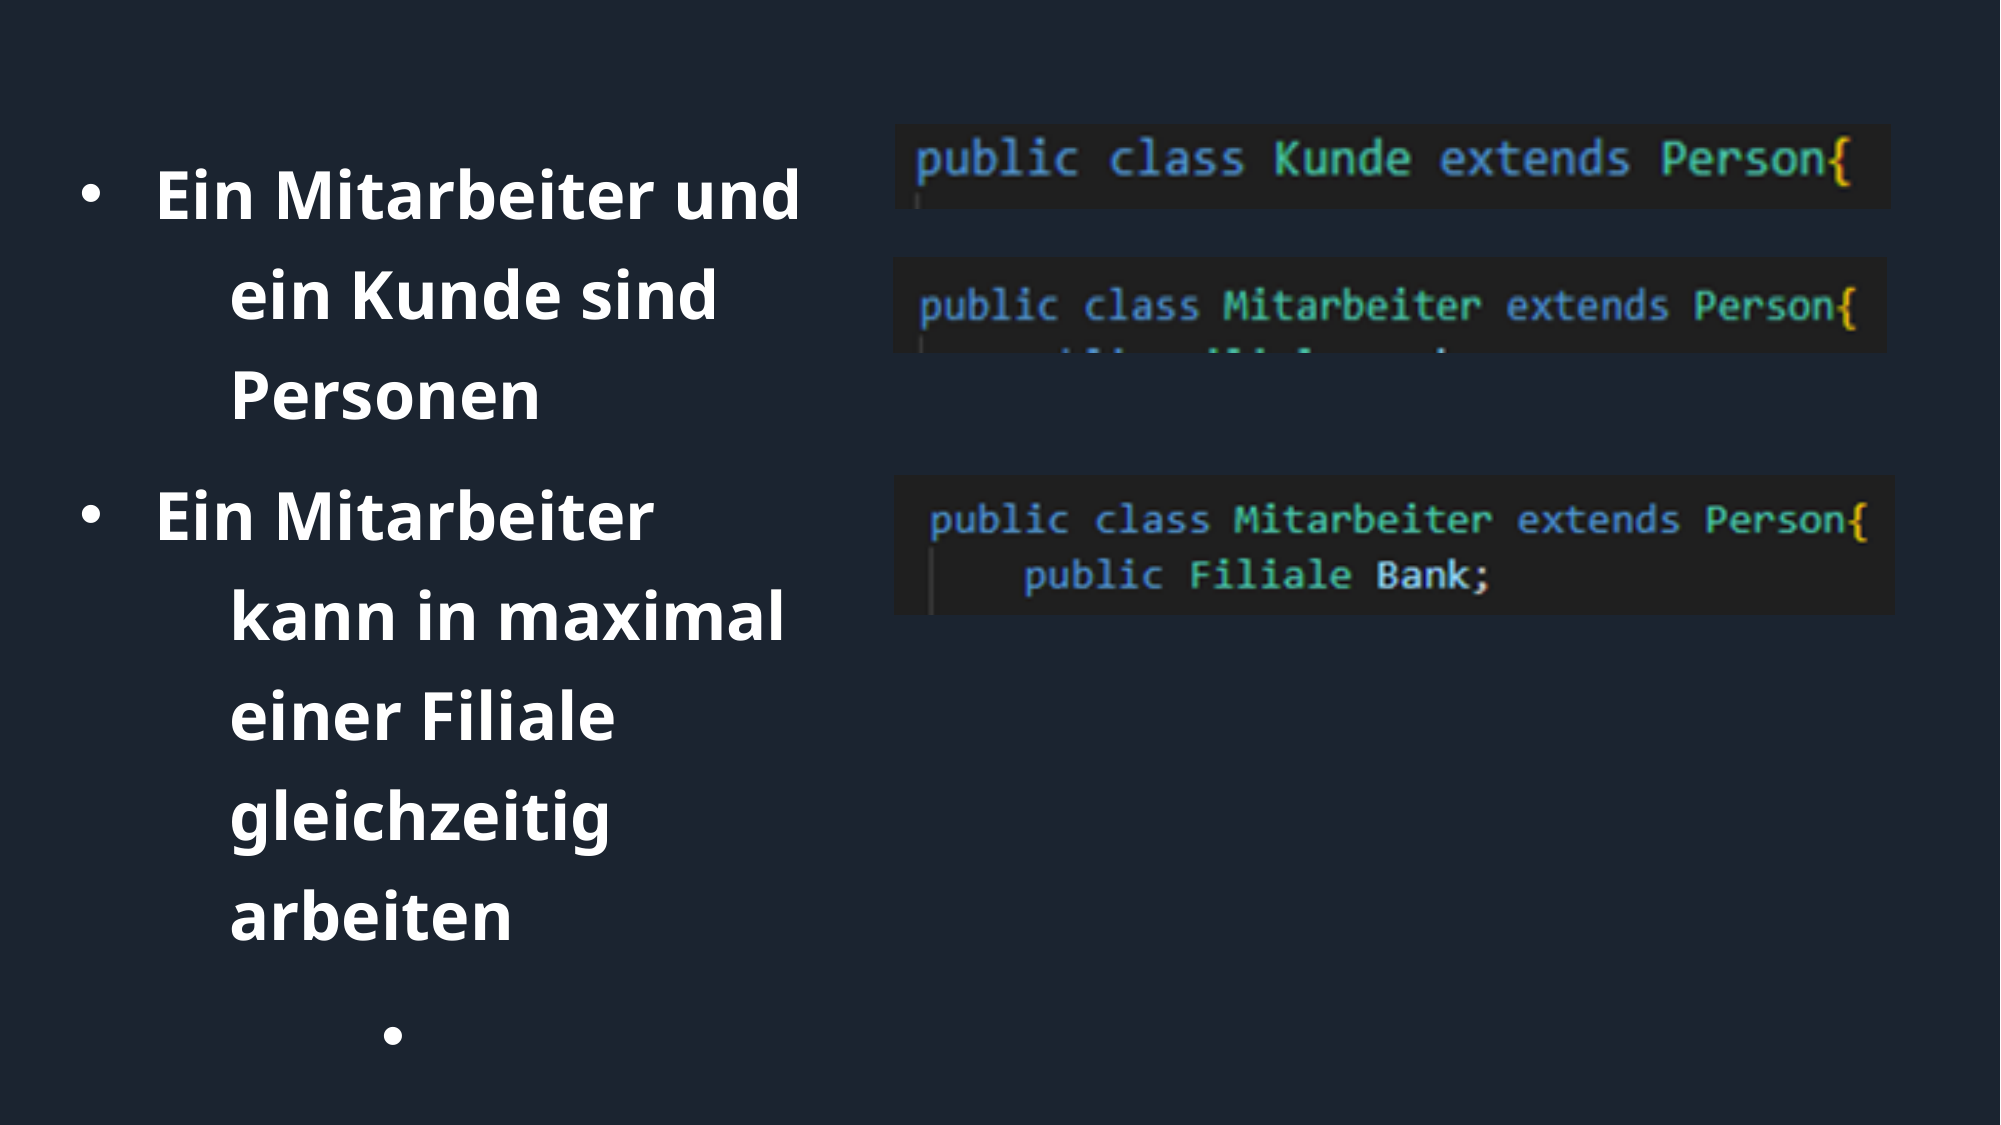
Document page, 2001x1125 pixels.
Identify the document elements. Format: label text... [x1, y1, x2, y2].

picture [895, 124, 1891, 209]
text_box Ein Mitarbeiter und ein Kunde sind Personen Ein Mitarbeiter kann in maximal einer Filiale gleichzeitig arbeiten [64, 125, 849, 1074]
picture [894, 475, 1895, 615]
picture [893, 257, 1887, 353]
